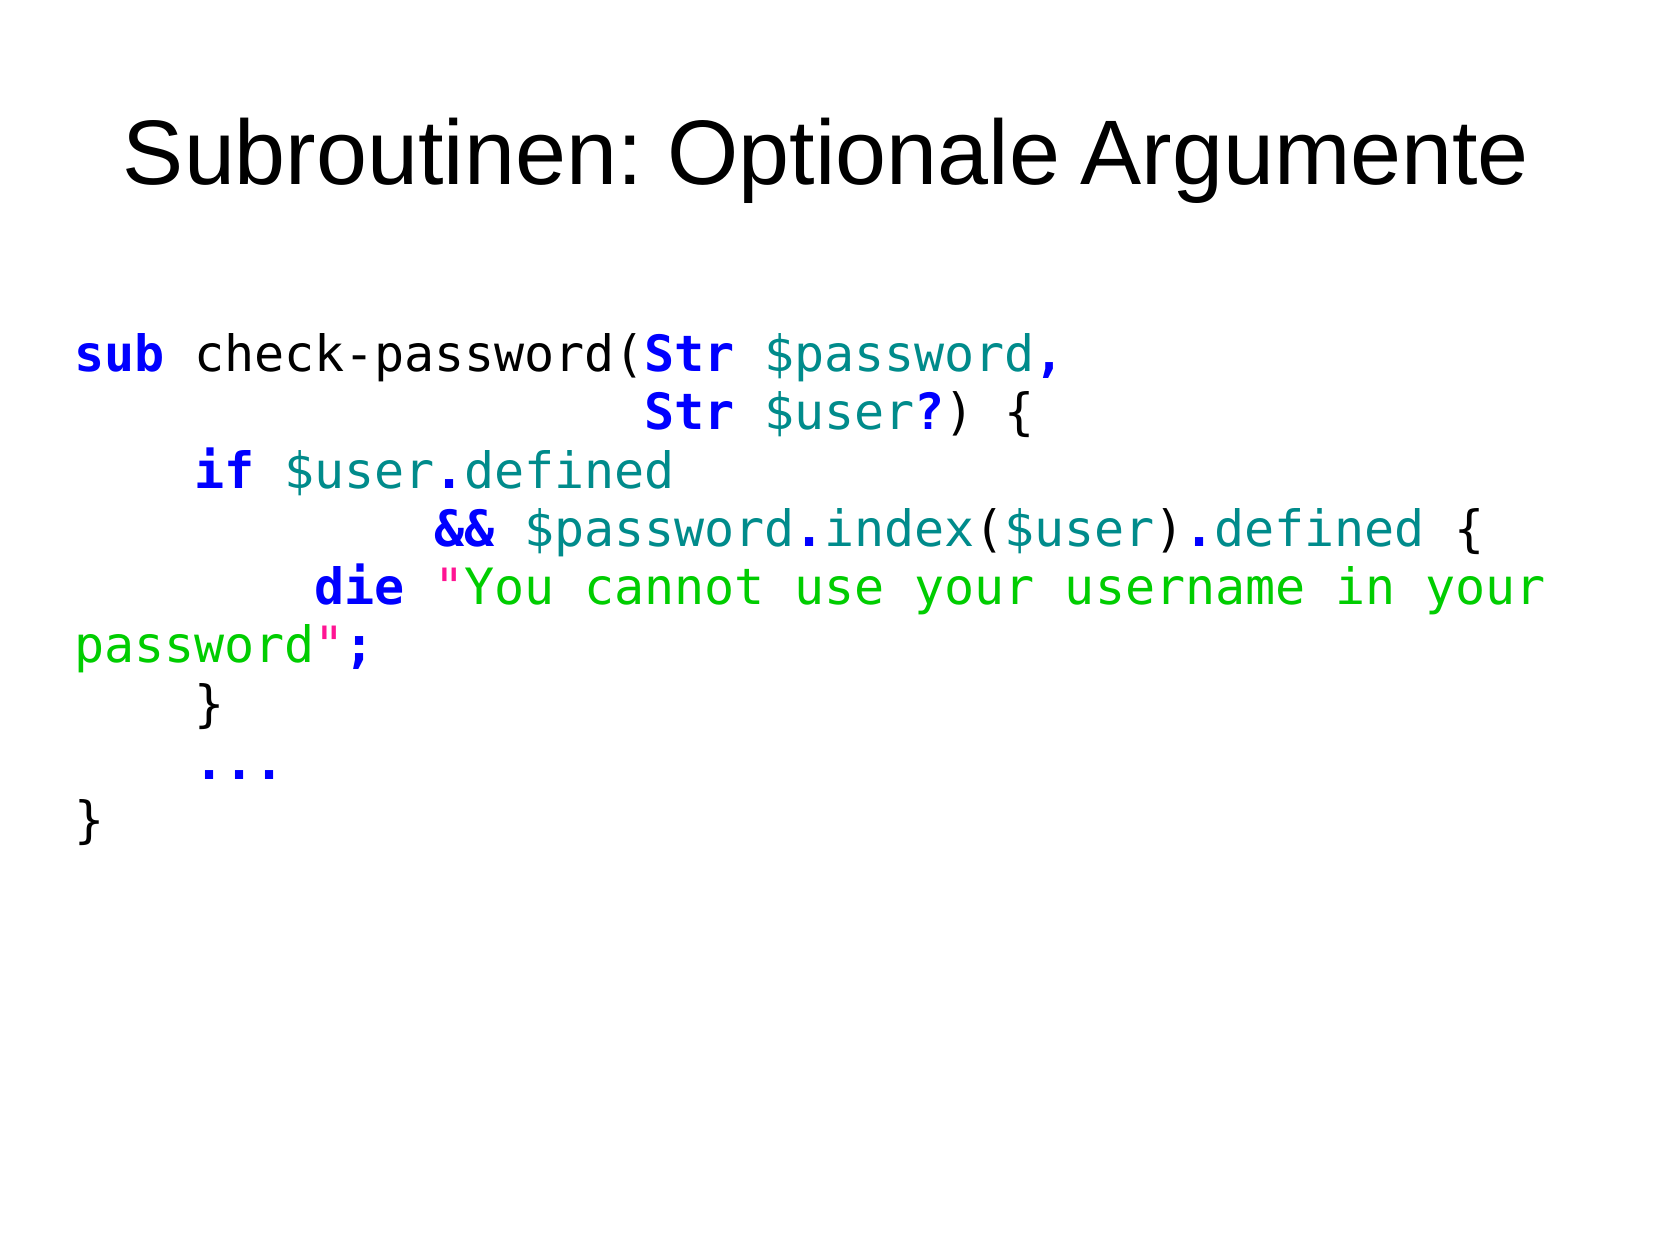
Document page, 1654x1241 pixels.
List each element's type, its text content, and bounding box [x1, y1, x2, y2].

title Subroutinen: Optionale Argumente [82, 49, 1571, 257]
text_box sub check-password(Str $password, Str $user?) { if $user.defined && $password.index($user).defined { die "You cannot use your username in your password"; } ... } [60, 317, 1606, 916]
